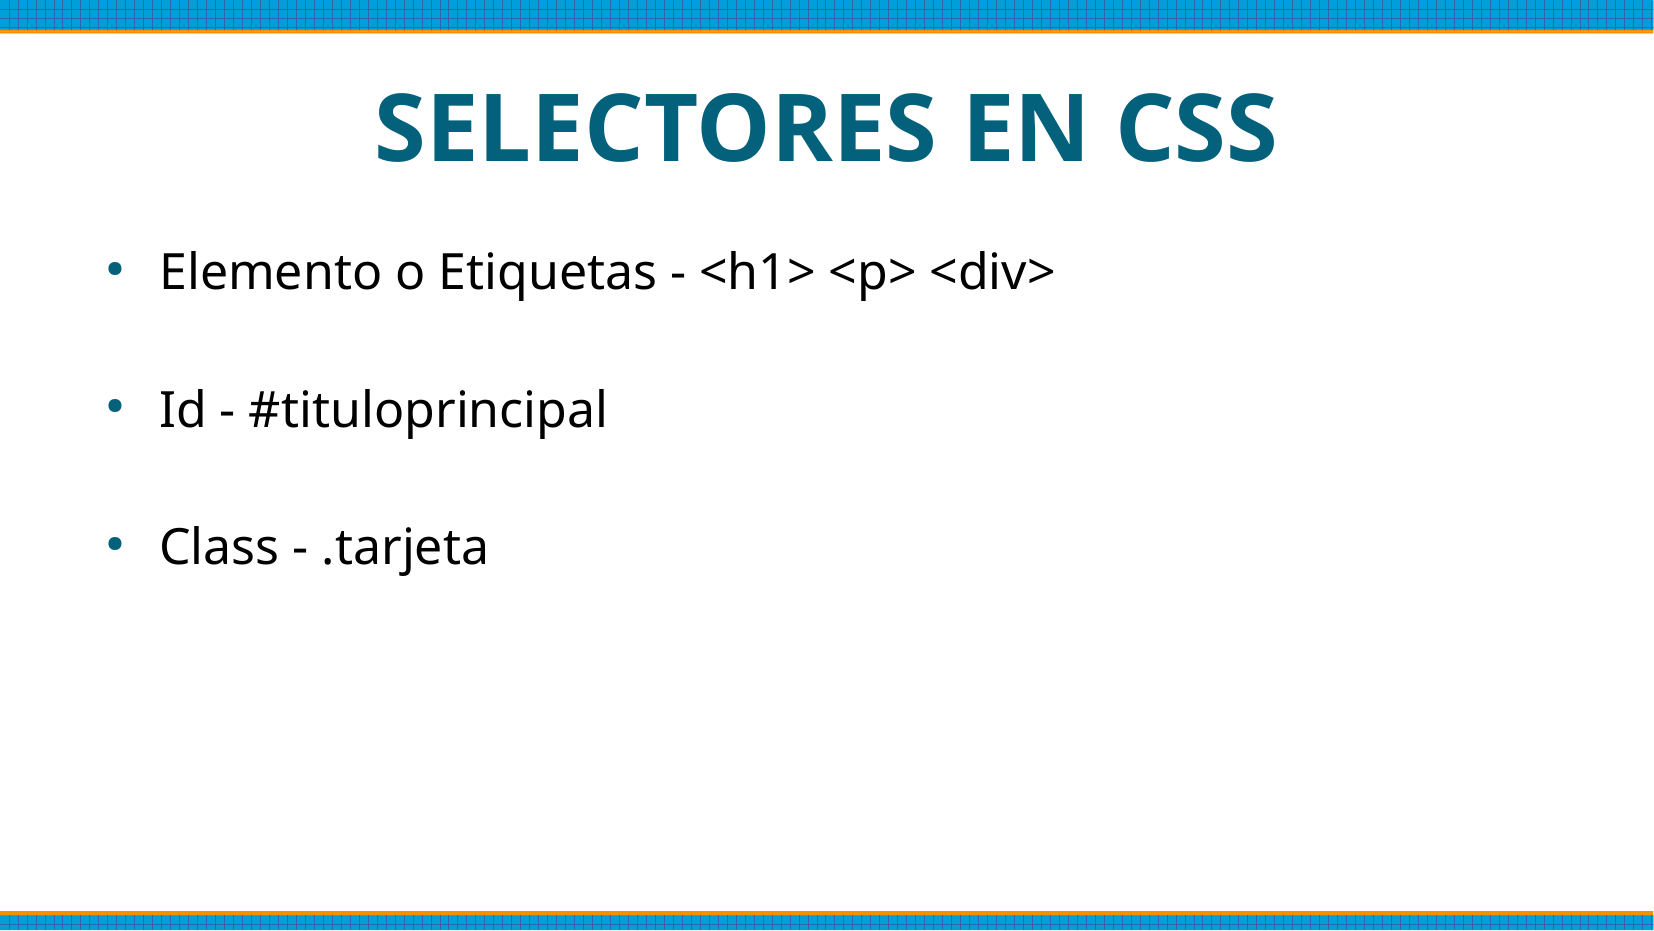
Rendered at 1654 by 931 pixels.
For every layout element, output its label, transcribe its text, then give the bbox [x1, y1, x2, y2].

list Elemento o Etiquetas - <h1> <p> <div> Id - #tituloprincipal Class - .tarjeta [88, 236, 1565, 901]
title SELECTORES EN CSS [88, 44, 1565, 207]
